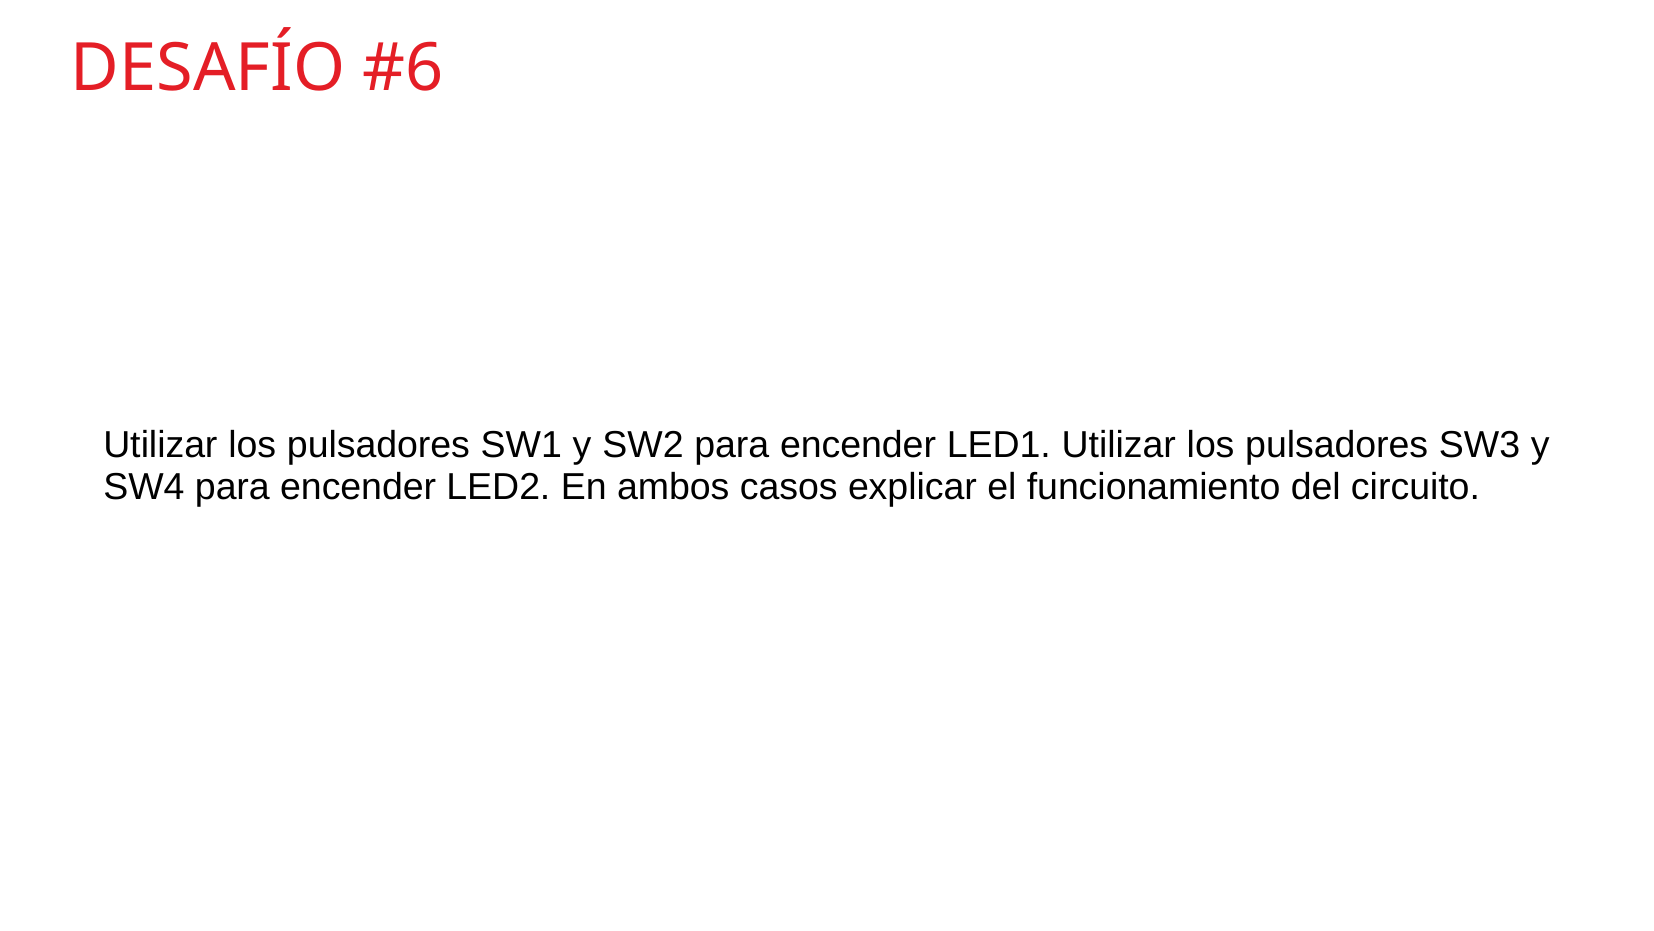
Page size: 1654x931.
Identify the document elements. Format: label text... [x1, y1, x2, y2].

text_box Utilizar los pulsadores SW1 y SW2 para encender LED1. Utilizar los pulsadores SW3 y SW4 para encender LED2. En ambos casos explicar el funcionamiento del circuito. [88, 415, 1565, 515]
title DESAFÍO #6 [70, 11, 1347, 118]
